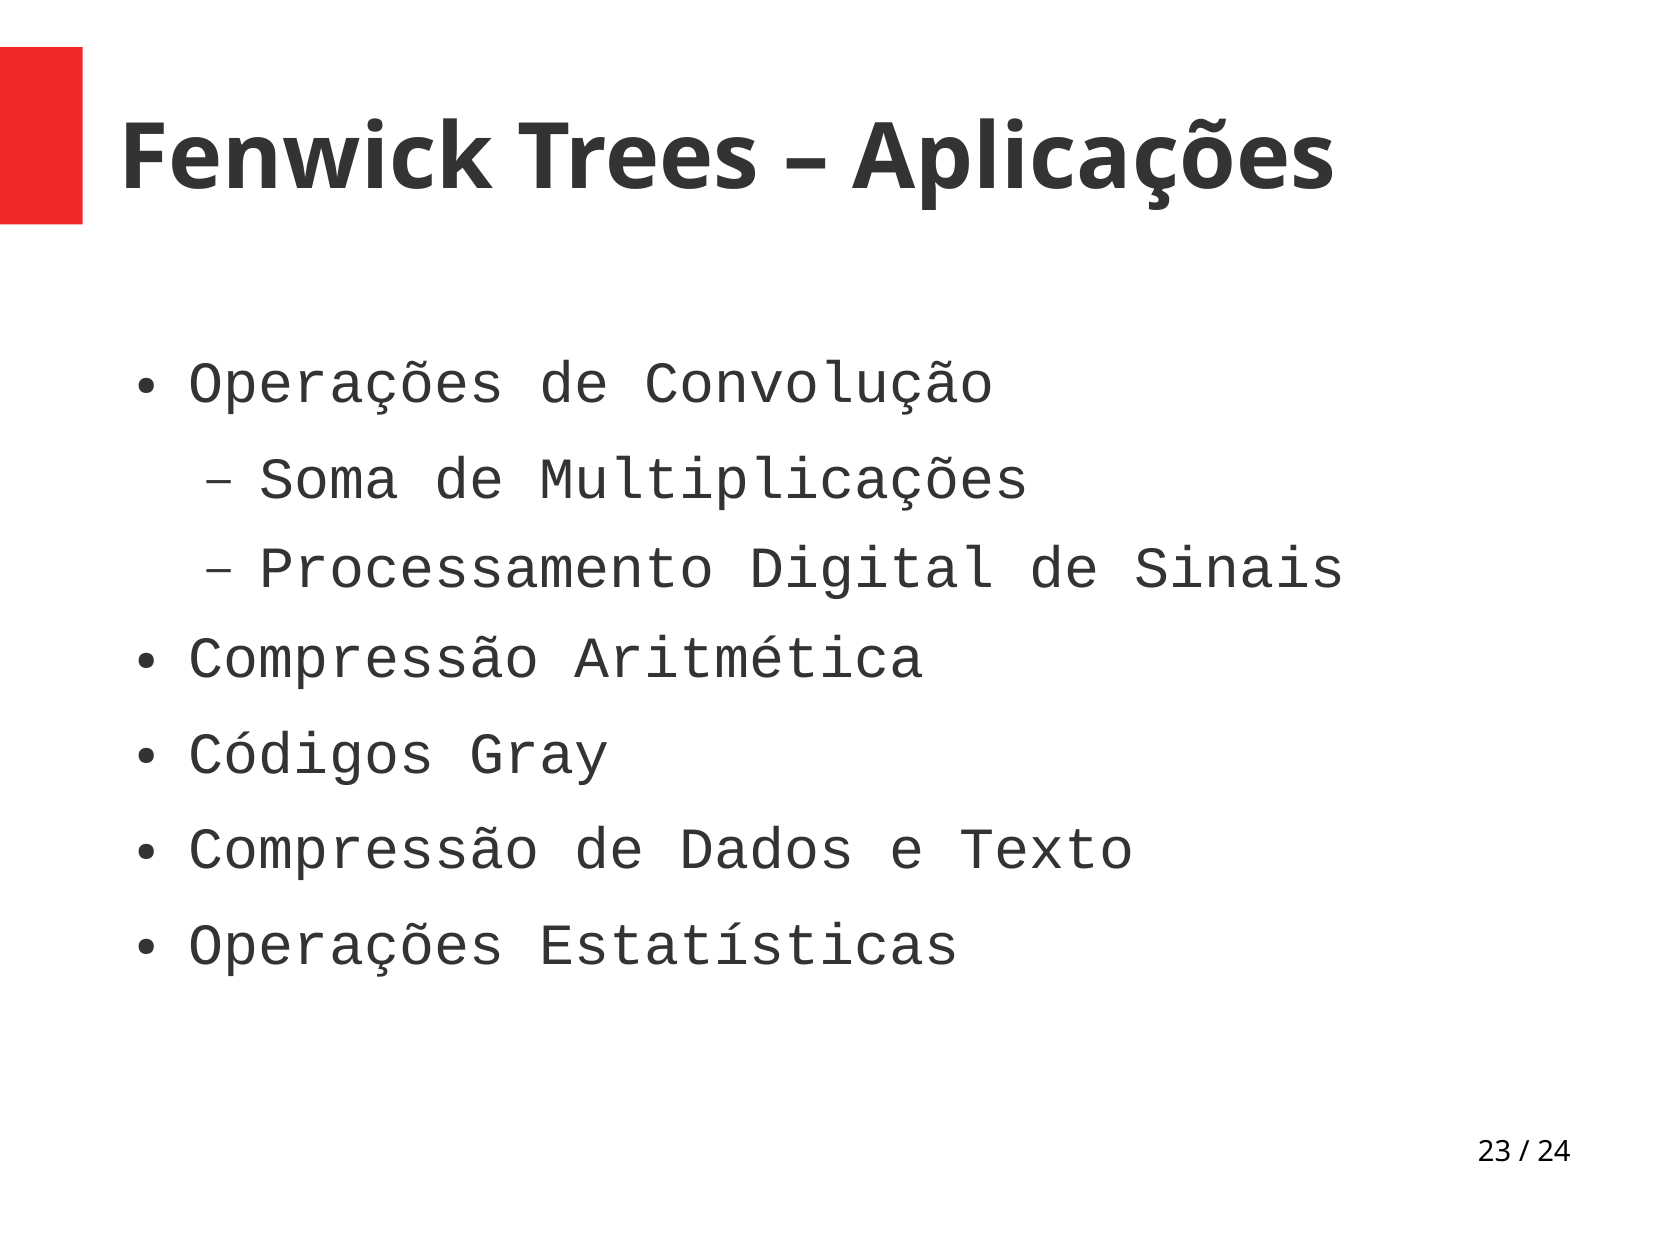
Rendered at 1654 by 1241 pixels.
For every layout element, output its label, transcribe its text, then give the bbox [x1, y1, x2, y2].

list Operações de Convolução Soma de Multiplicações Processamento Digital de Sinais Compressão Aritmética Códigos Gray Compressão de Dados e Texto Operações Estatísticas [118, 354, 1536, 1074]
title Fenwick Trees – Aplicações [118, 49, 1571, 257]
